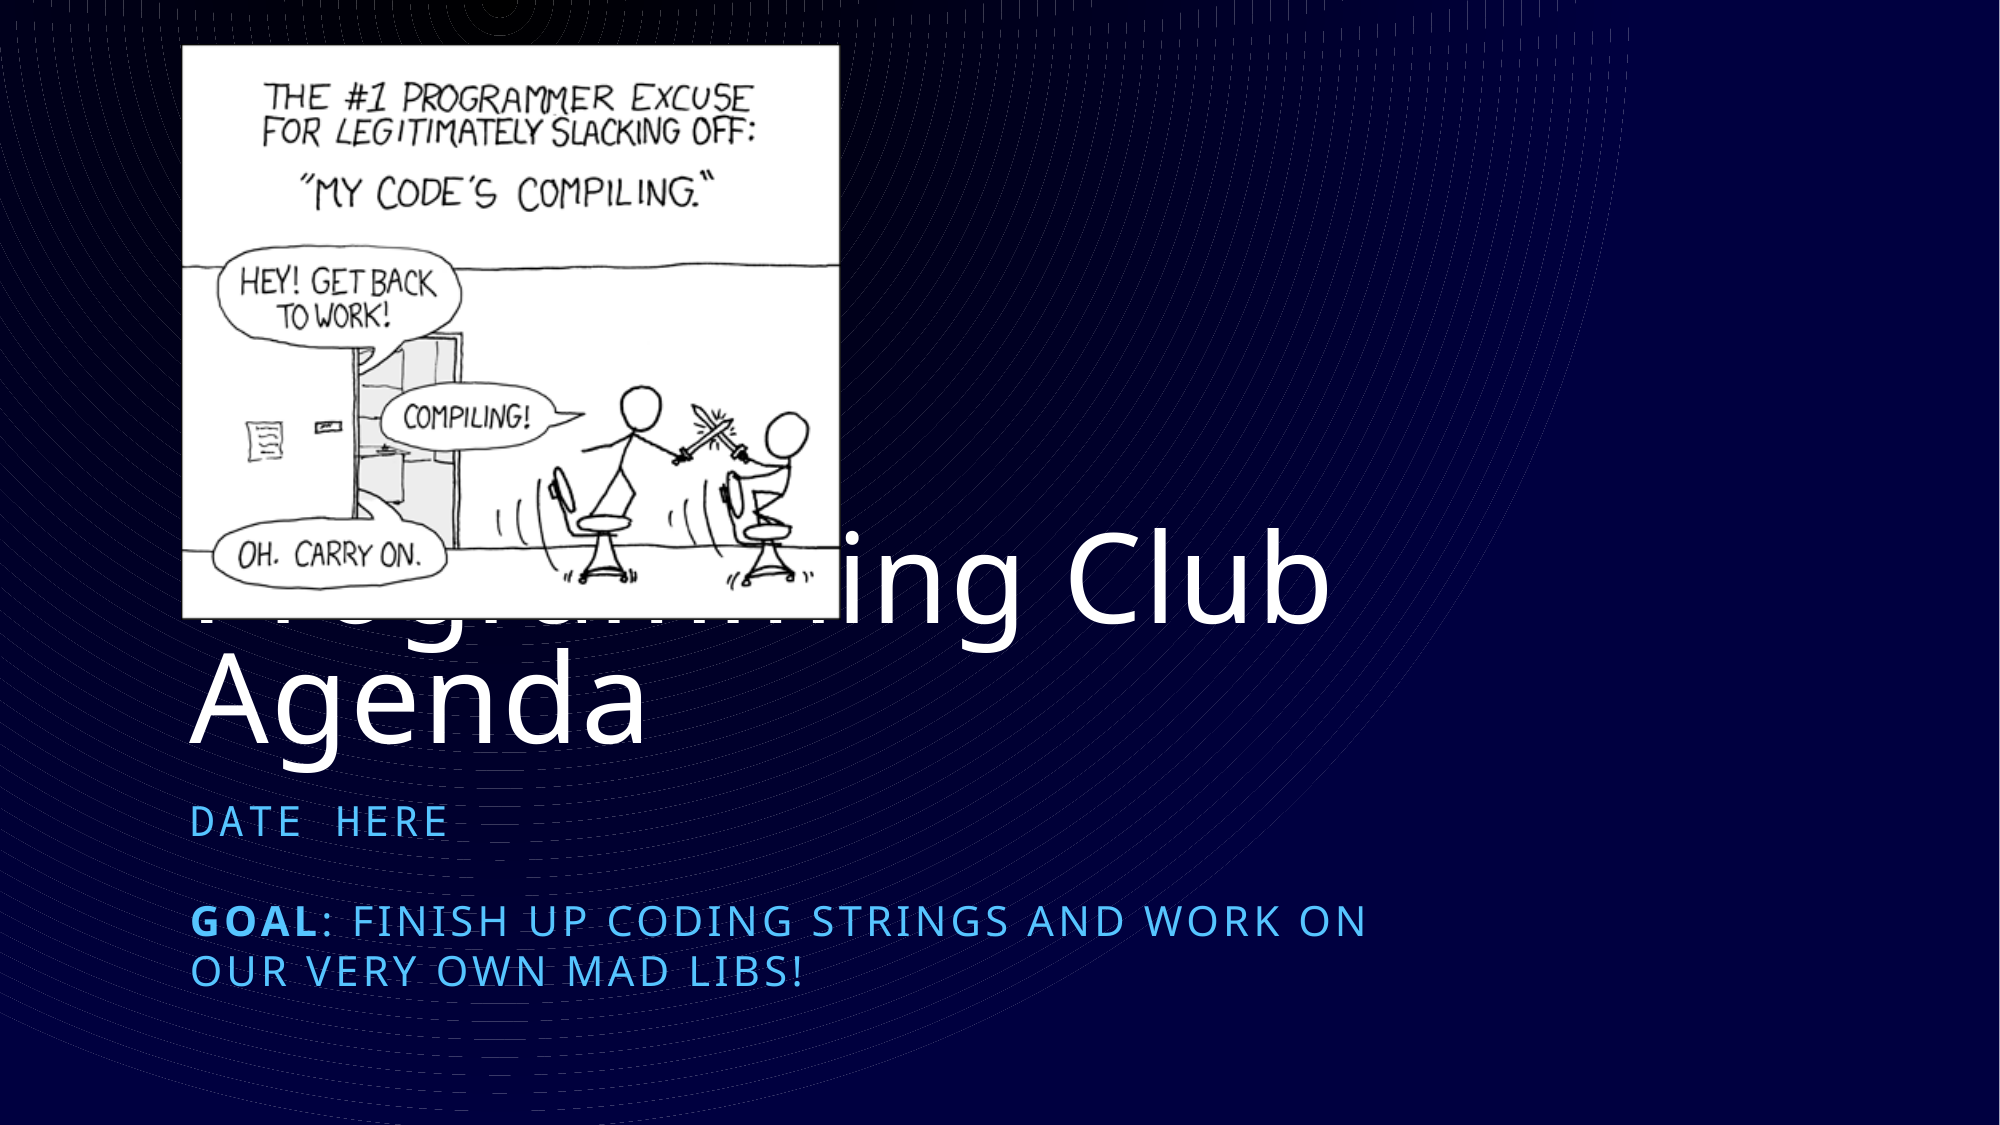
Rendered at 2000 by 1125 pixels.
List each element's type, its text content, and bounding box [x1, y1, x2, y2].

subtitle DATE HERE GOAL: finish up coding strings and work on our very own Mad Libs! [174, 787, 1401, 988]
title Programming Club Agenda [174, 299, 1800, 775]
picture [181, 44, 841, 620]
